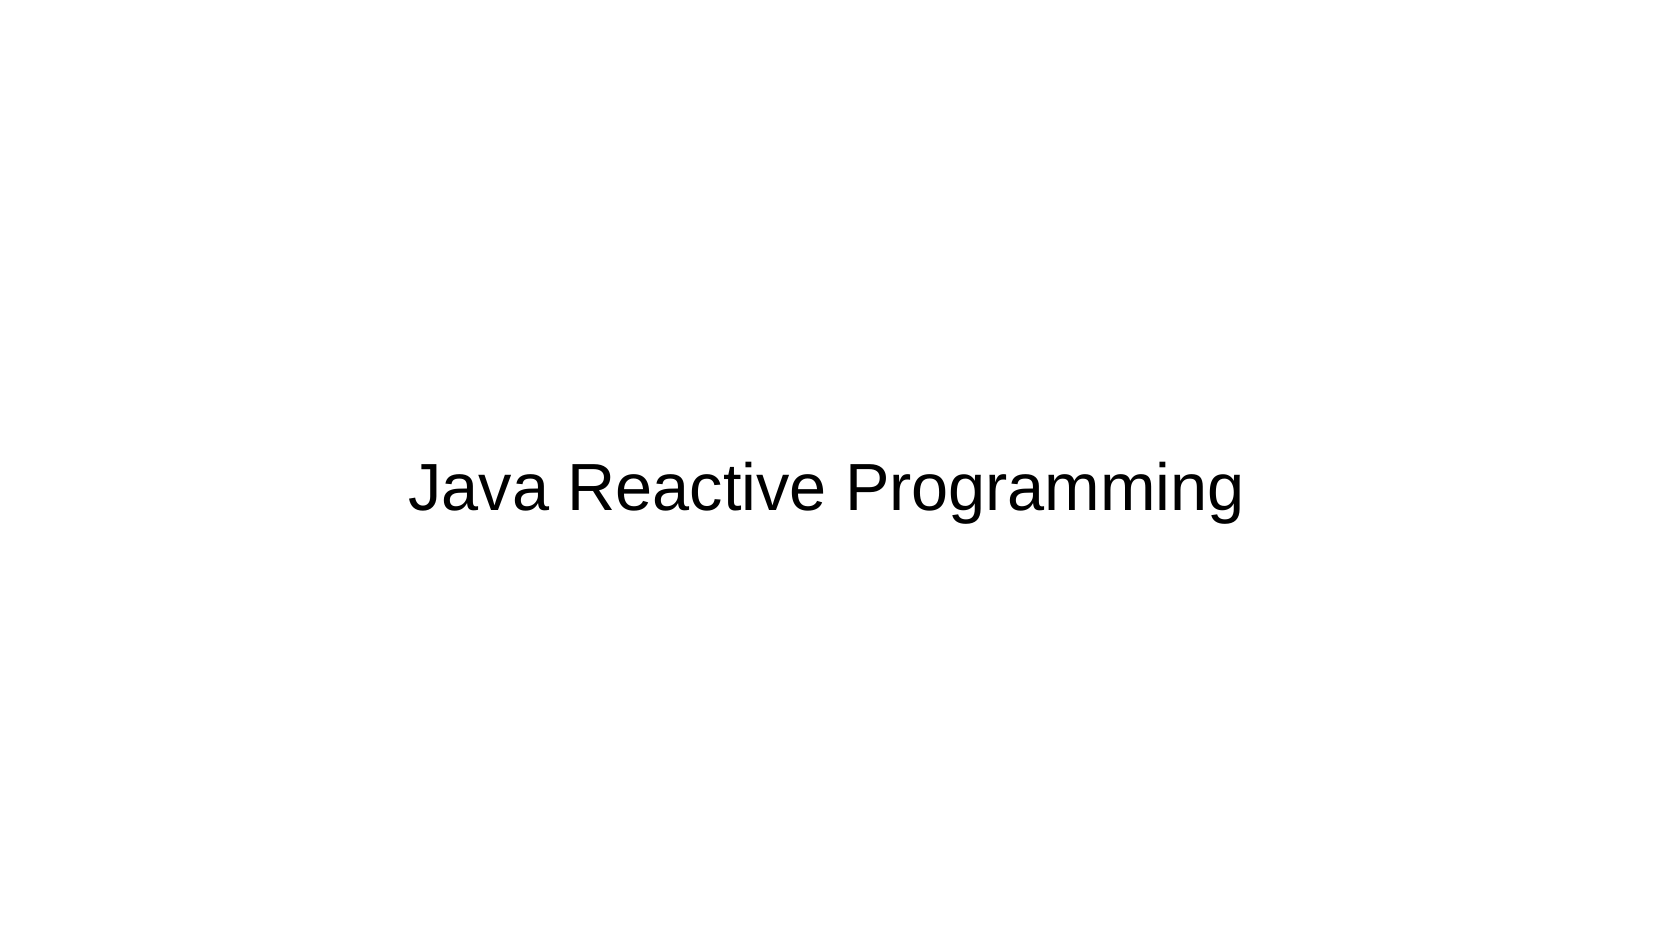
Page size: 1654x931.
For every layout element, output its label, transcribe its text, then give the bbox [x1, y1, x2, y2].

subtitle Java Reactive Programming [82, 217, 1571, 758]
